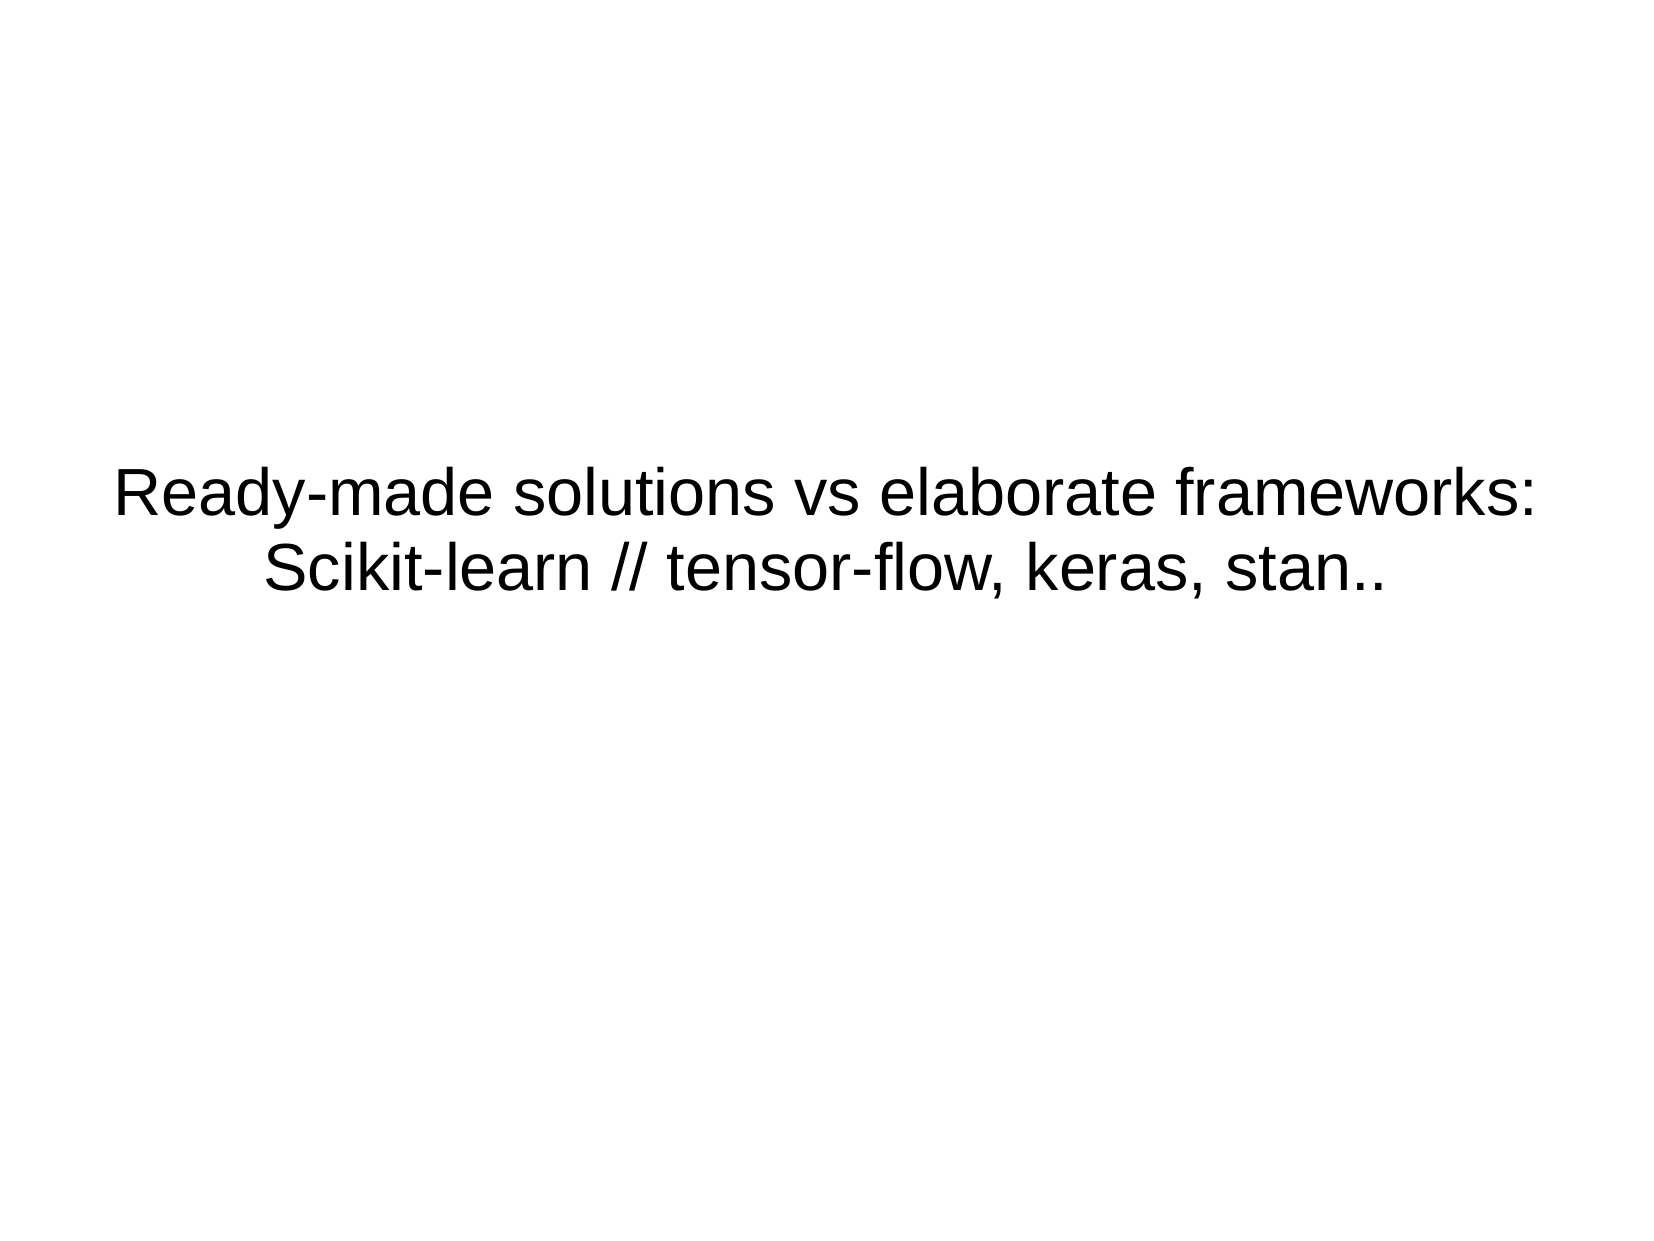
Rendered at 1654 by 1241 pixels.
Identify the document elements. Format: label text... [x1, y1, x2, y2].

subtitle Ready-made solutions vs elaborate frameworks: Scikit-learn // tensor-flow, keras, stan.. [82, 49, 1571, 1010]
